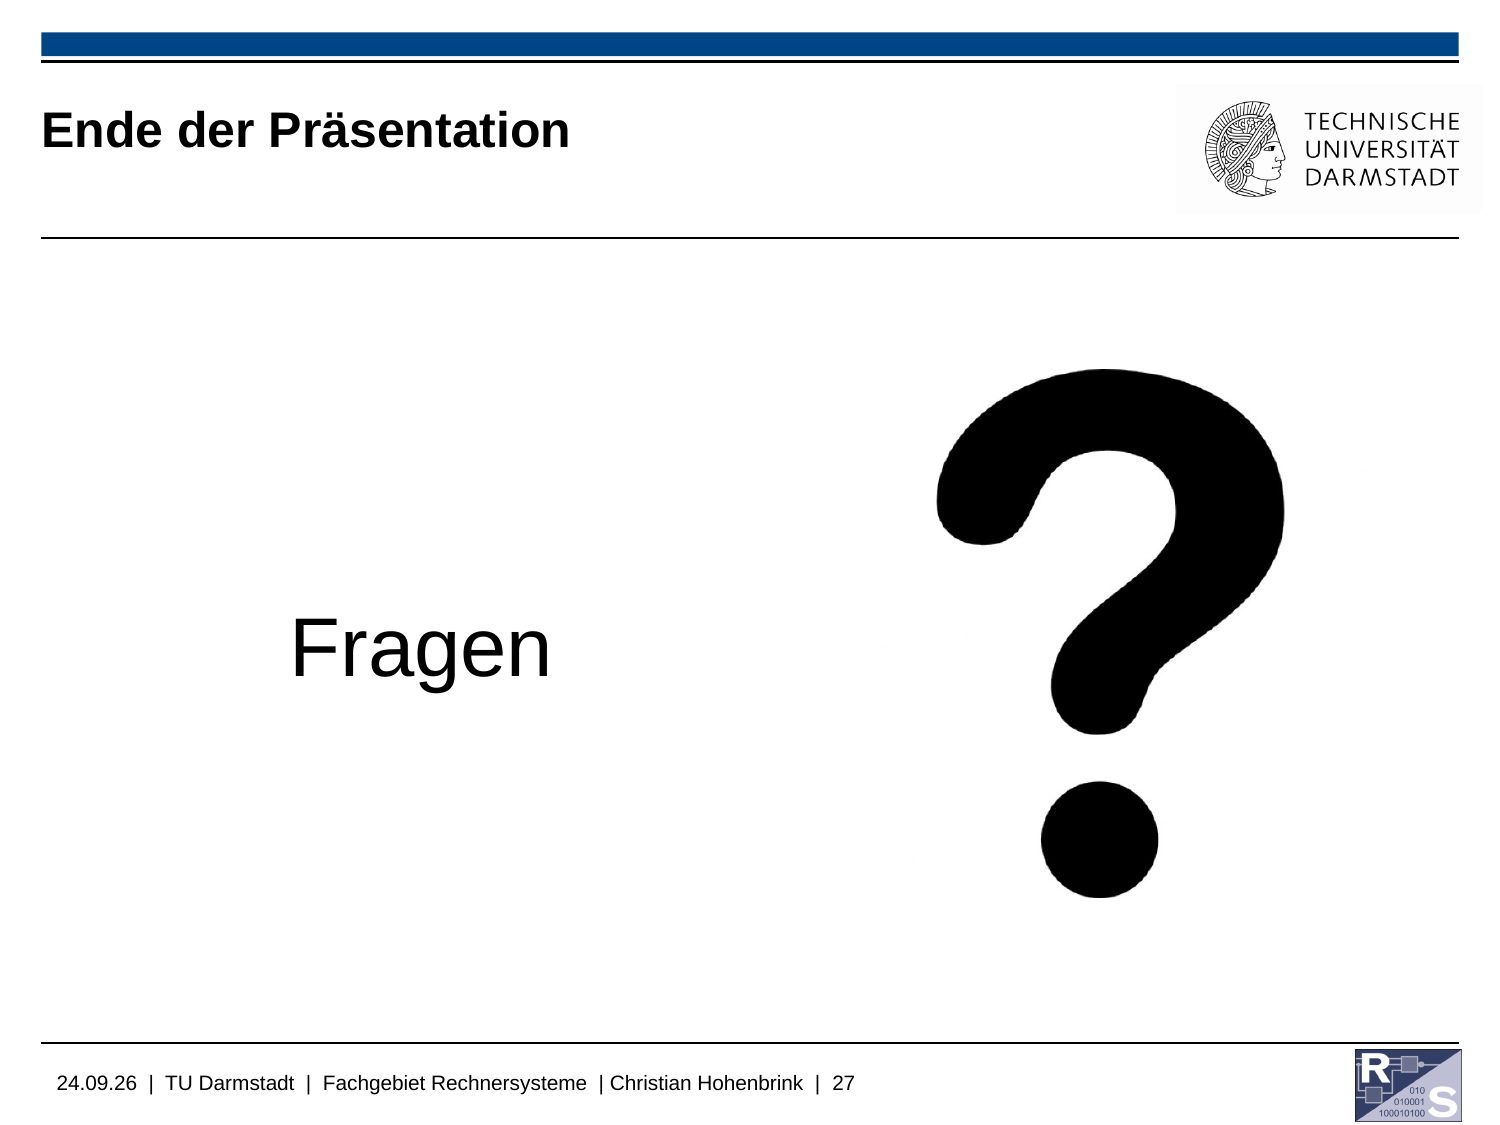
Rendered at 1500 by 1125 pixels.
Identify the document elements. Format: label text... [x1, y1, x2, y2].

title Ende der Präsentation [41, 55, 1131, 206]
picture [846, 369, 1374, 898]
list Fragen [41, 263, 731, 1032]
picture [1355, 1049, 1462, 1122]
